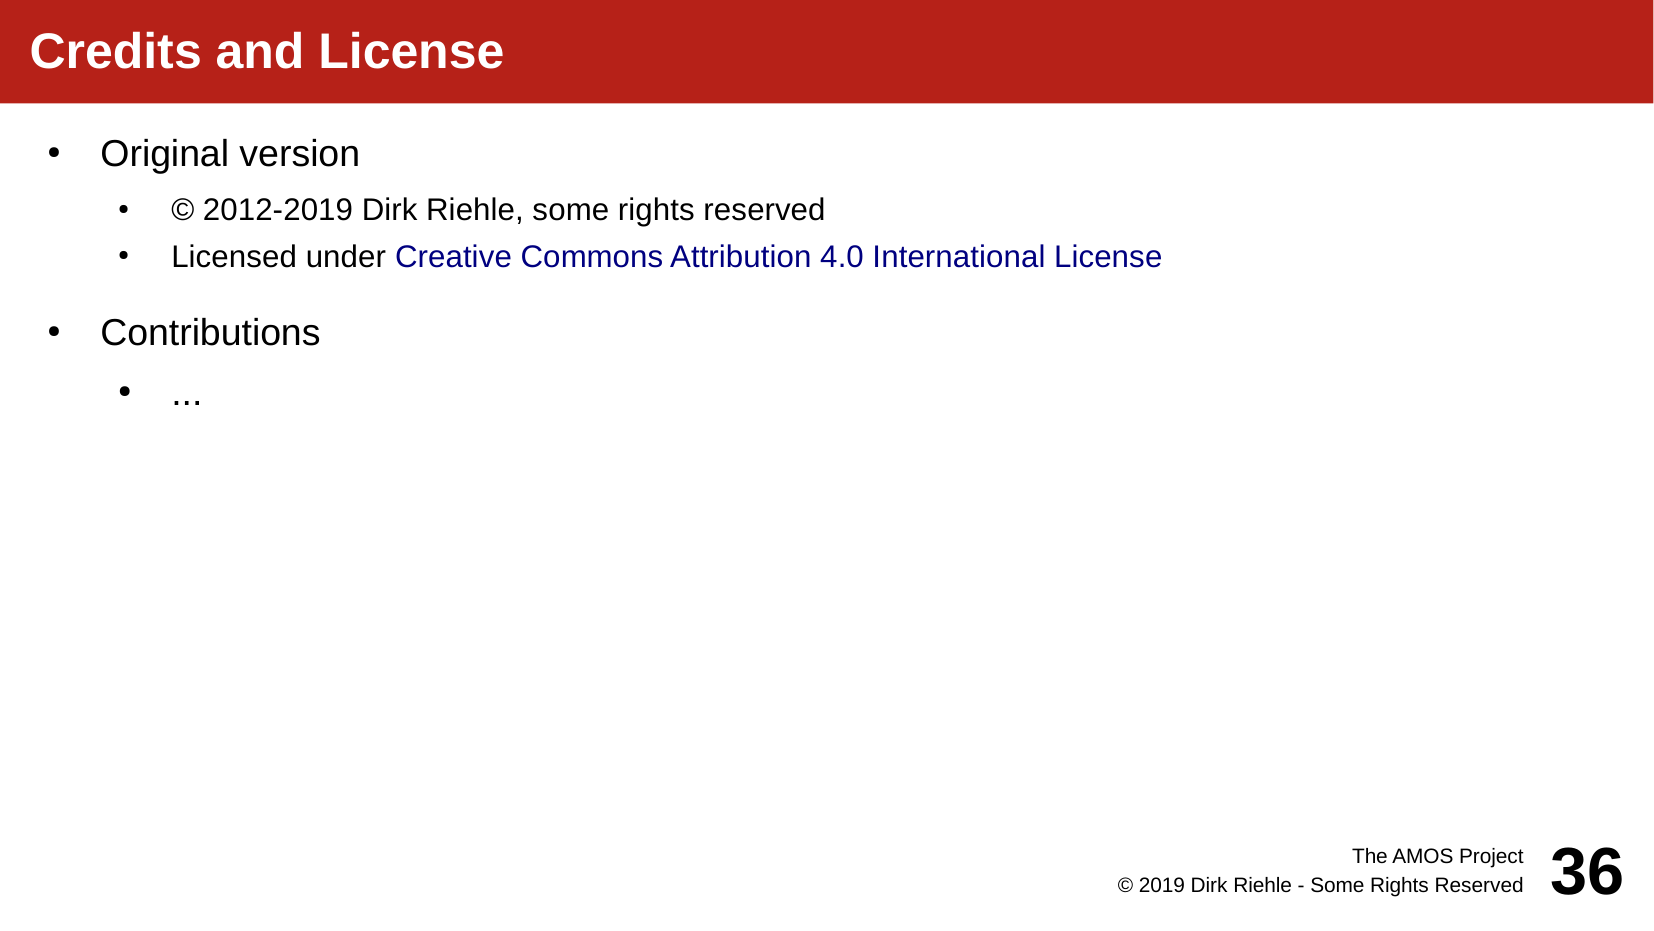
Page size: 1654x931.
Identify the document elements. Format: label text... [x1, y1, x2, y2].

title Credits and License [0, 0, 1654, 104]
list Original version © 2012-2019 Dirk Riehle, some rights reserved Licensed under Creative Commons Attribution 4.0 International License Contributions ... [29, 132, 1625, 798]
